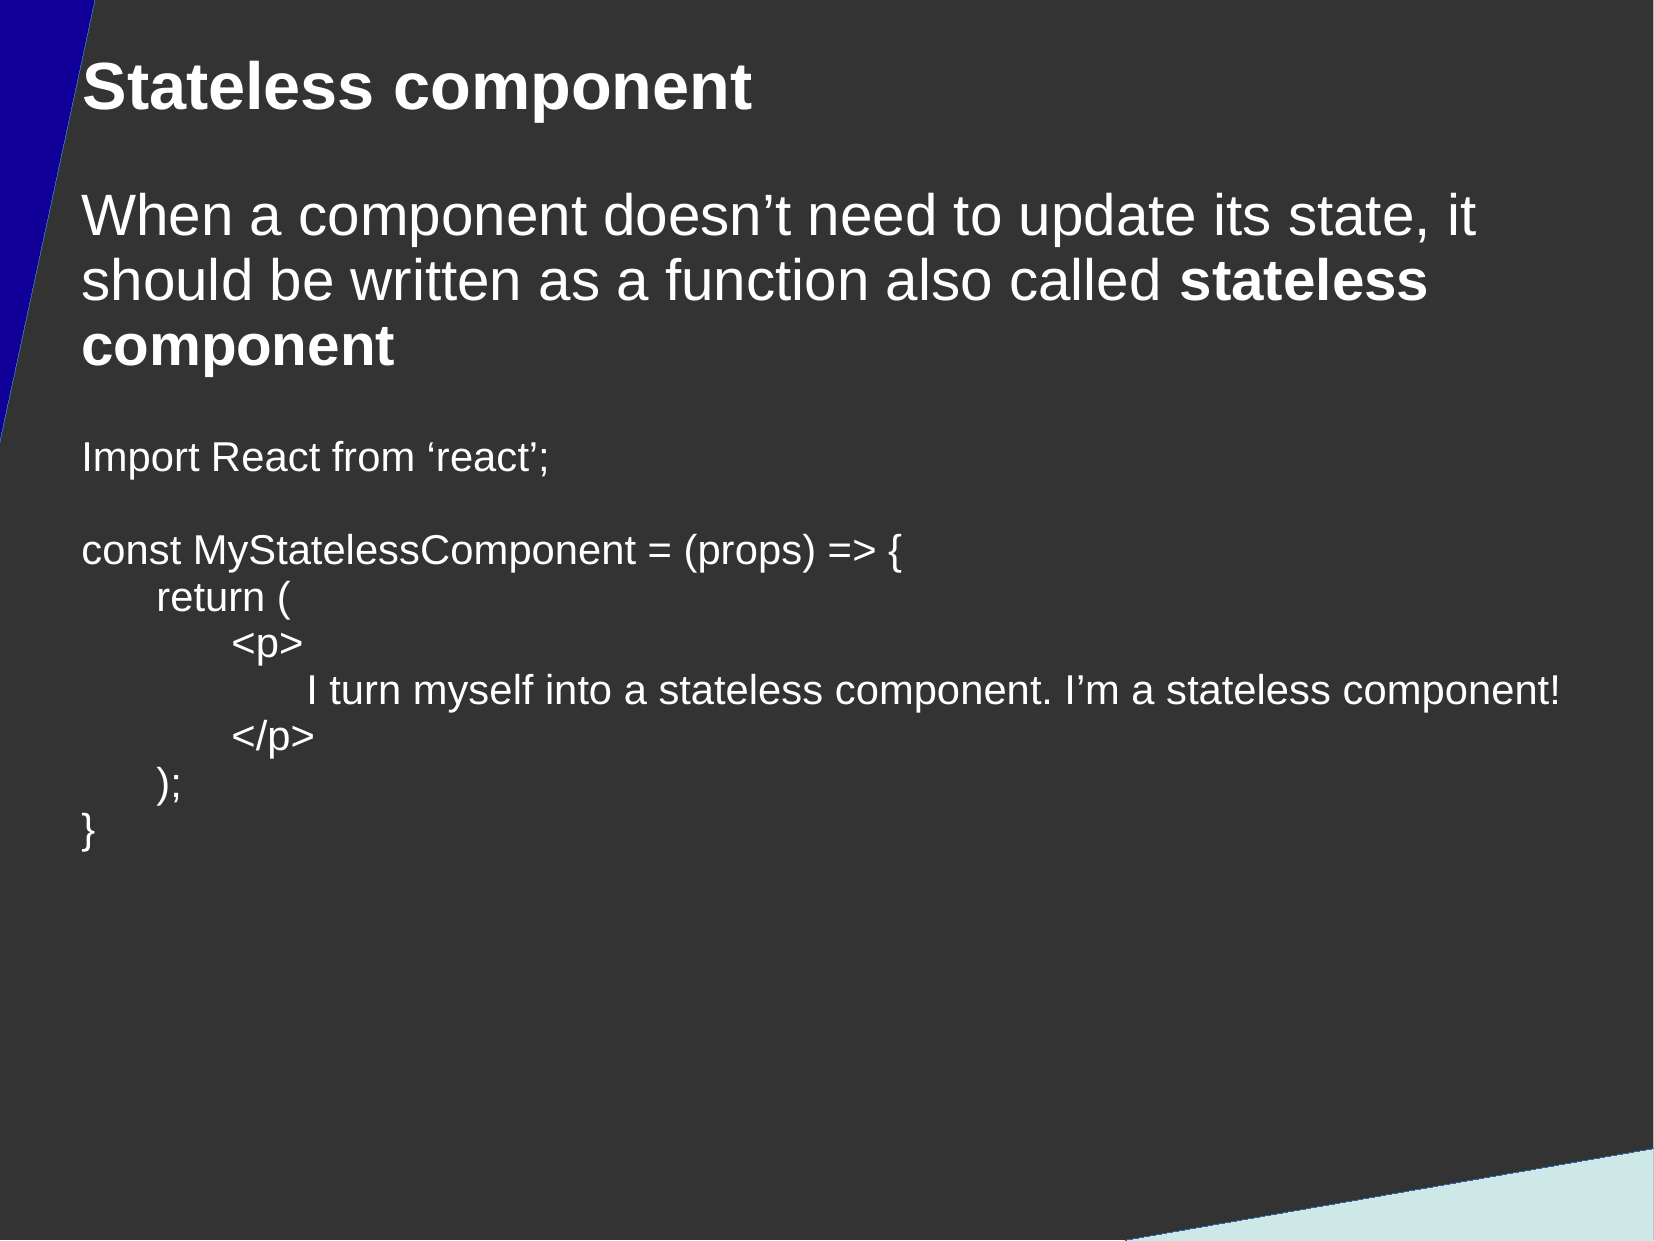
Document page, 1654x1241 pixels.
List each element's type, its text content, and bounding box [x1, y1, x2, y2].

title Import React from ‘react’; const MyStatelessComponent = (props) => { return ( <p> I turn myself into a stateless component. I’m a stateless component! </p> ); } [81, 434, 1654, 1125]
text_box [0, 0, 95, 442]
title Stateless component [82, 49, 1201, 182]
text_box [1120, 1148, 1654, 1241]
title When a component doesn’t need to update its state, it should be written as a function also called stateless component [81, 182, 1570, 391]
